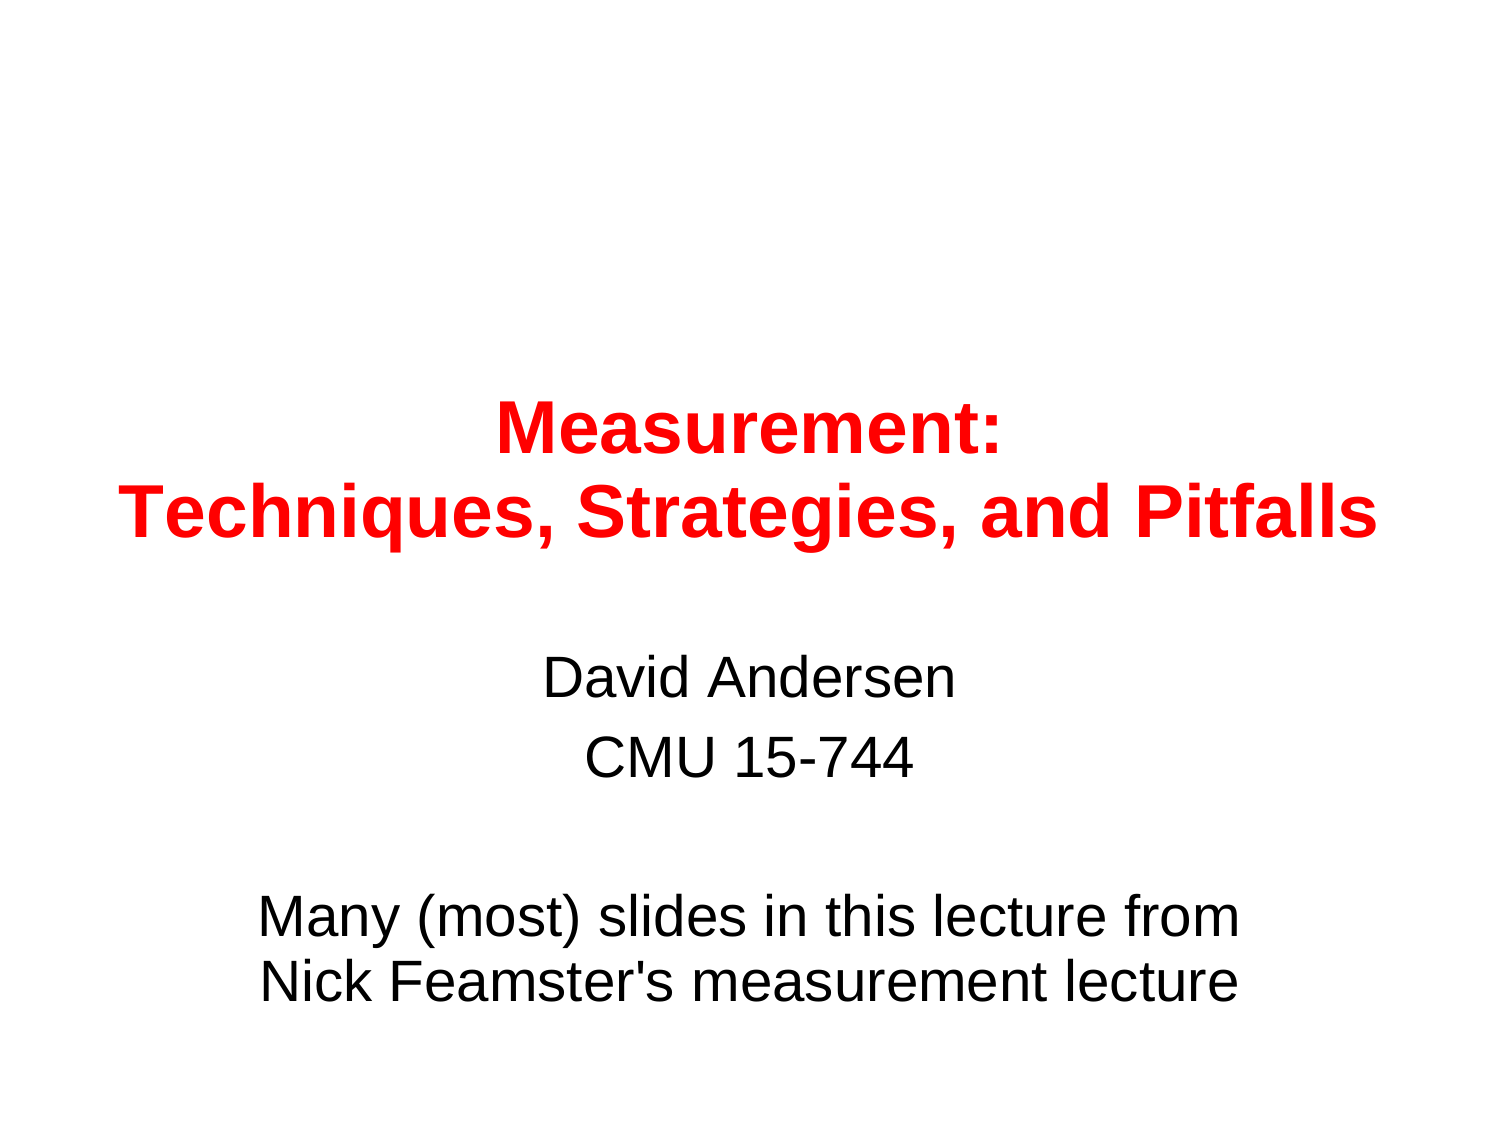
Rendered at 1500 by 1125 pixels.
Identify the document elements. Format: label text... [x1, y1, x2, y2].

subtitle David Andersen CMU 15-744 Many (most) slides in this lecture from Nick Feamster's measurement lecture [225, 637, 1276, 1060]
title Measurement: Techniques, Strategies, and Pitfalls [87, 349, 1413, 591]
